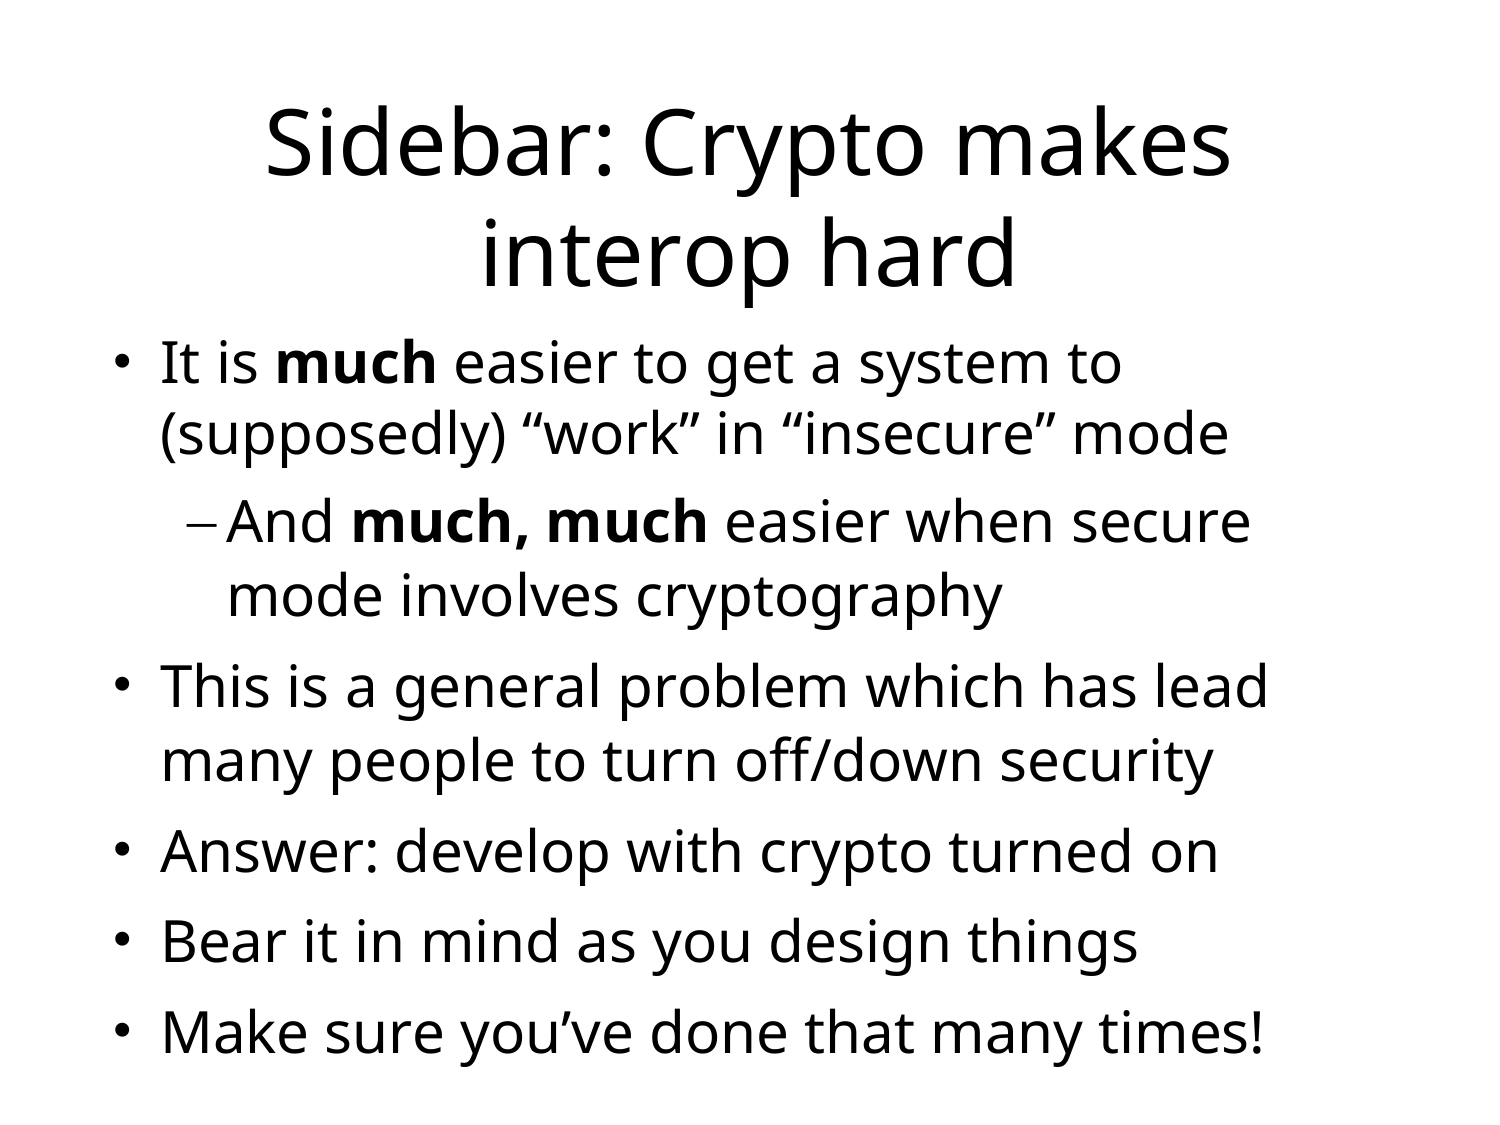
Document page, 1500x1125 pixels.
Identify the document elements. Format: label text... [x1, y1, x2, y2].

title Sidebar: Crypto makes interop hard [112, 80, 1388, 308]
list It is much easier to get a system to (supposedly) “work” in “insecure” mode And much, much easier when secure mode involves cryptography This is a general problem which has lead many people to turn off/down security Answer: develop with crypto turned on Bear it in mind as you design things Make sure you’ve done that many times! [112, 324, 1388, 1103]
